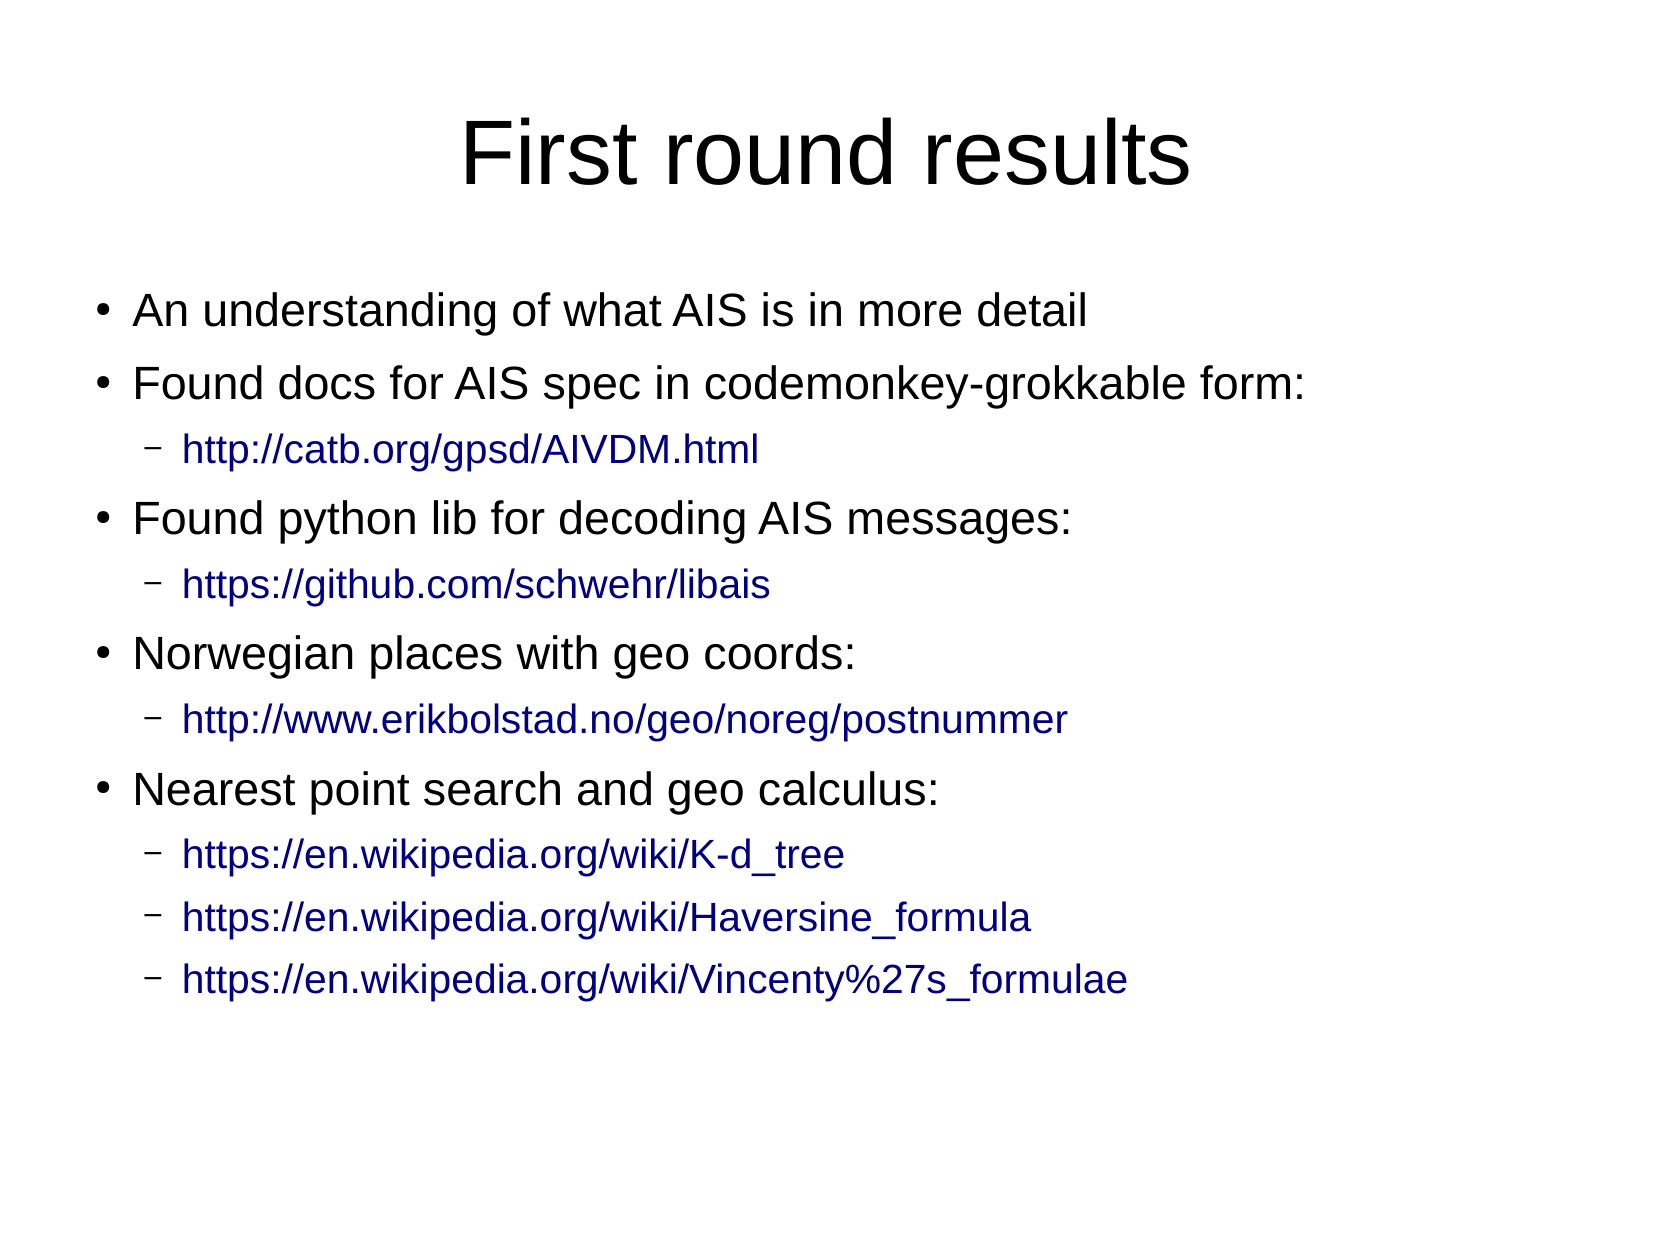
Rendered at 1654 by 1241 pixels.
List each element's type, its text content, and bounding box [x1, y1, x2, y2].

list An understanding of what AIS is in more detail Found docs for AIS spec in codemonkey-grokkable form: http://catb.org/gpsd/AIVDM.html Found python lib for decoding AIS messages: https://github.com/schwehr/libais Norwegian places with geo coords: http://www.erikbolstad.no/geo/noreg/postnummer Nearest point search and geo calculus: https://en.wikipedia.org/wiki/K-d_tree https://en.wikipedia.org/wiki/Haversine_formula https://en.wikipedia.org/wiki/Vincenty%27s_formulae [82, 284, 1571, 1004]
title First round results [82, 49, 1571, 257]
